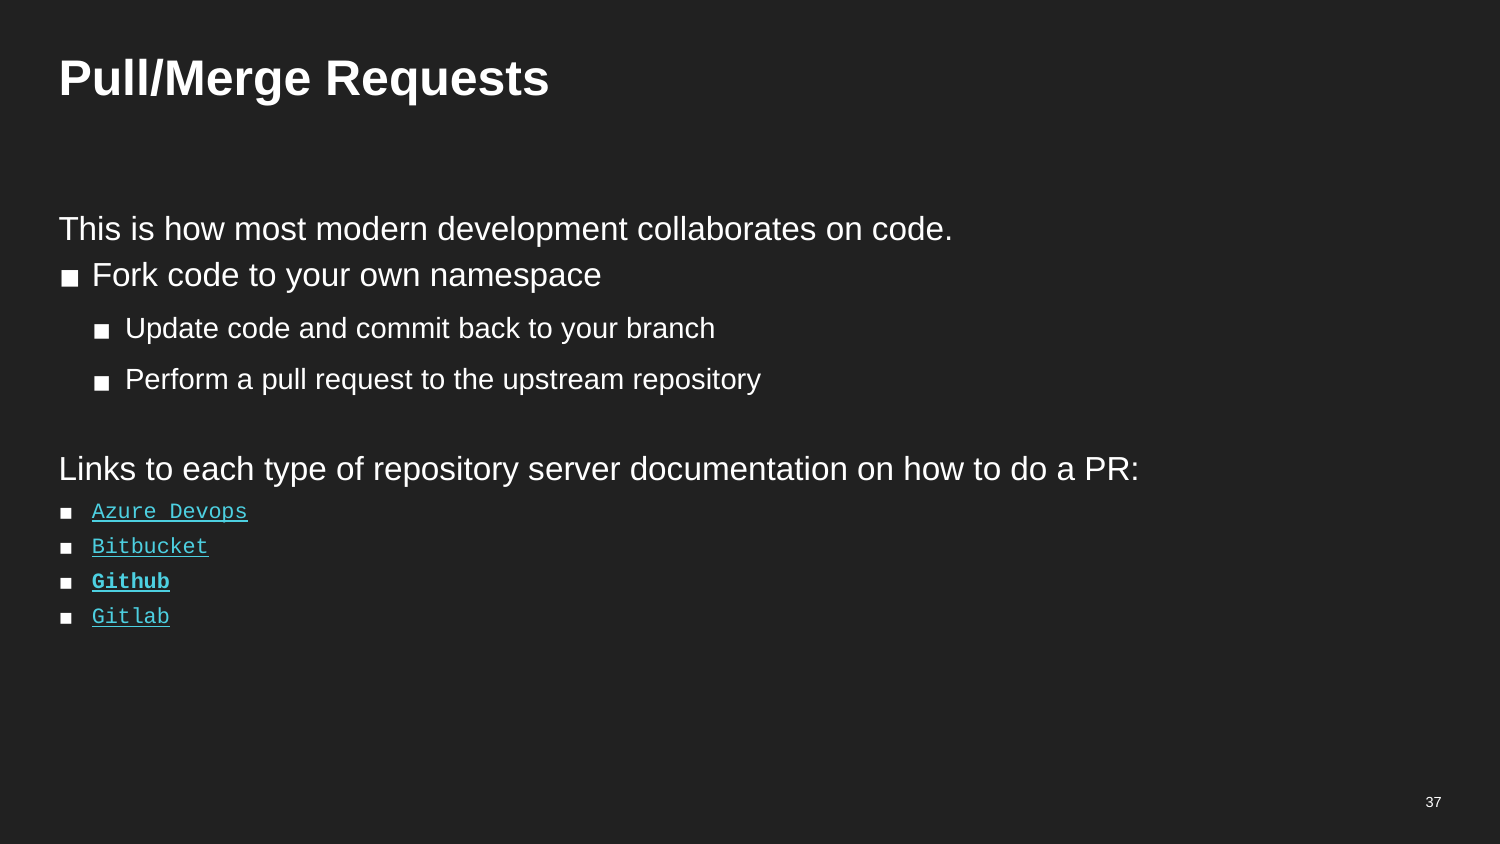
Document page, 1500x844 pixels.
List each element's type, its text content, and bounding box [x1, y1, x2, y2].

list This is how most modern development collaborates on code. Fork code to your own namespace Update code and commit back to your branch Perform a pull request to the upstream repository Links to each type of repository server documentation on how to do a PR: Azure Devops Bitbucket Github Gitlab [58, 161, 1442, 754]
slide_number 1 [1392, 793, 1442, 815]
title Pull/Merge Requests [58, 36, 1442, 130]
